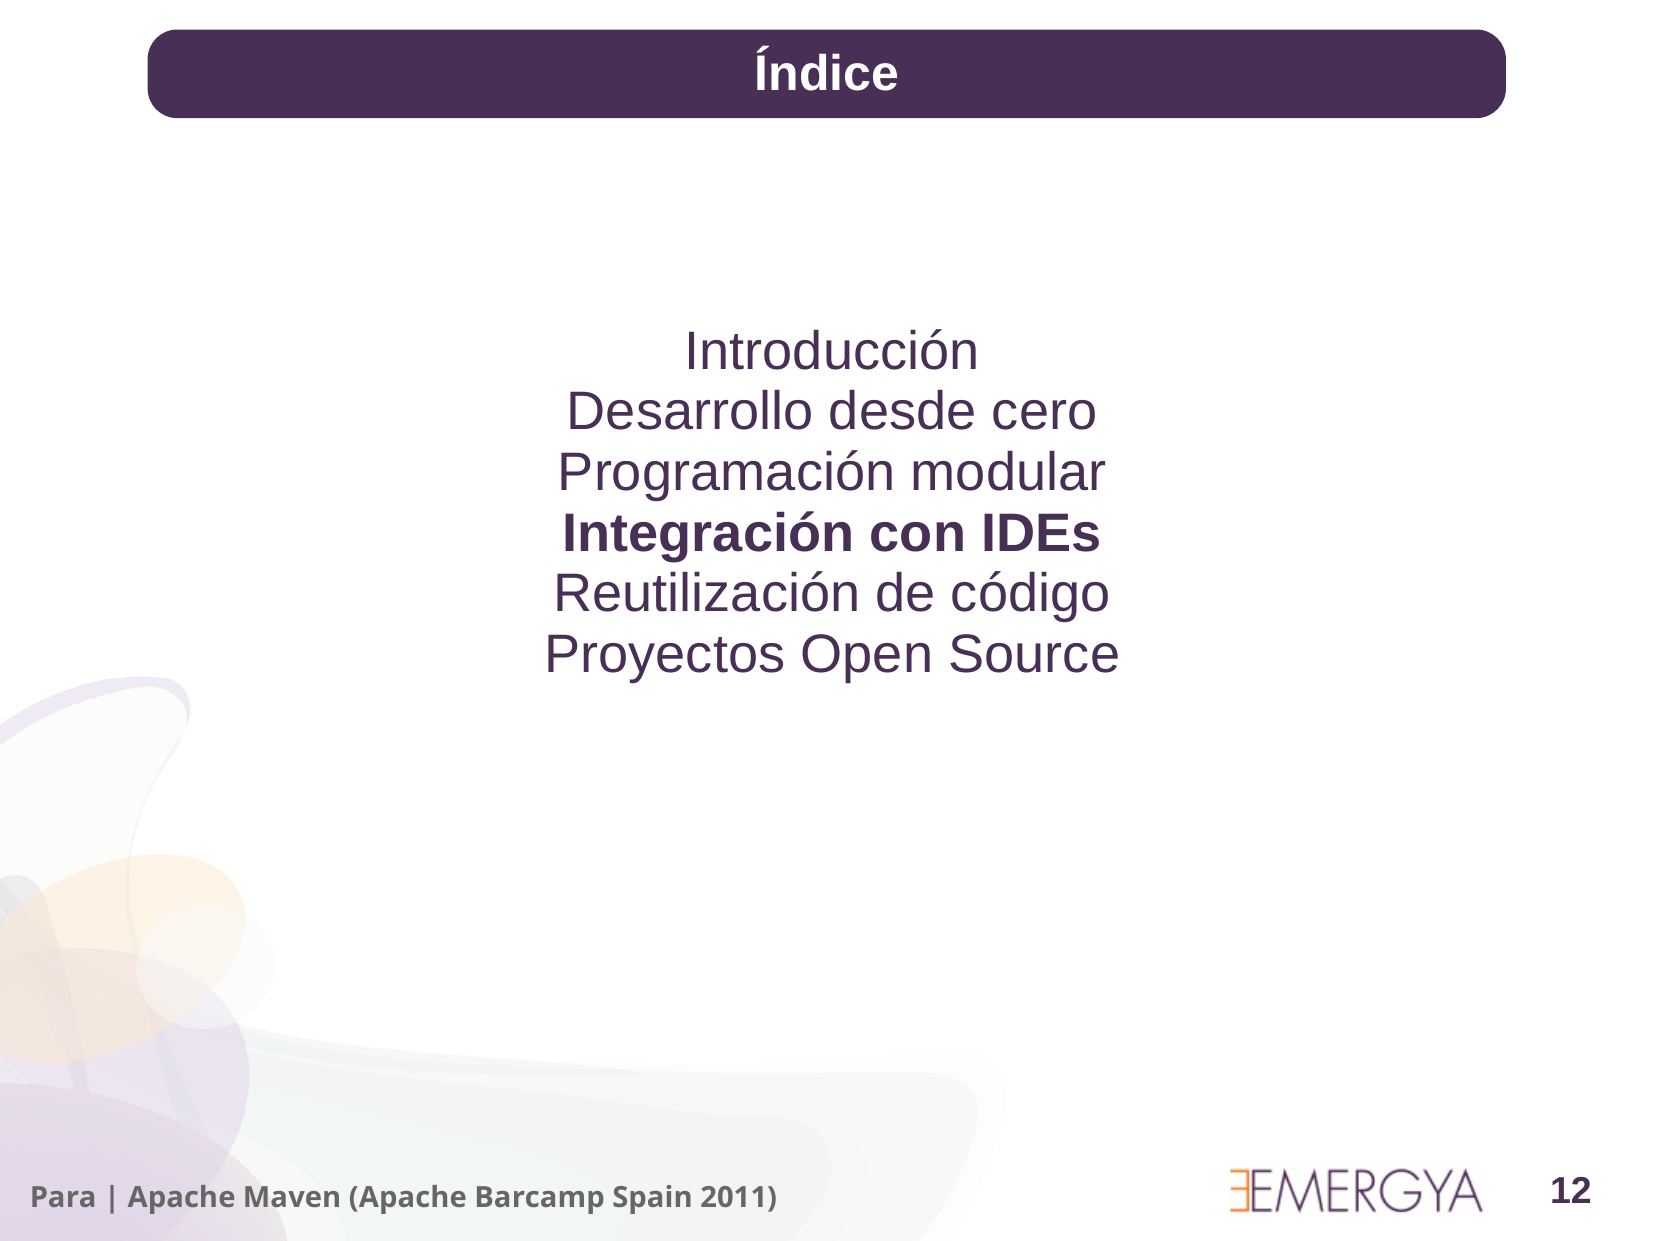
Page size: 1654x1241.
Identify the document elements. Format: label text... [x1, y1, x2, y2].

picture [0, 673, 1017, 1241]
picture [1226, 1166, 1484, 1217]
text_box Índice [147, 29, 1506, 119]
text_box Introducción Desarrollo desde cero Programación modular Integración con IDEs Reutilización de código Proyectos Open Source [88, 147, 1577, 857]
